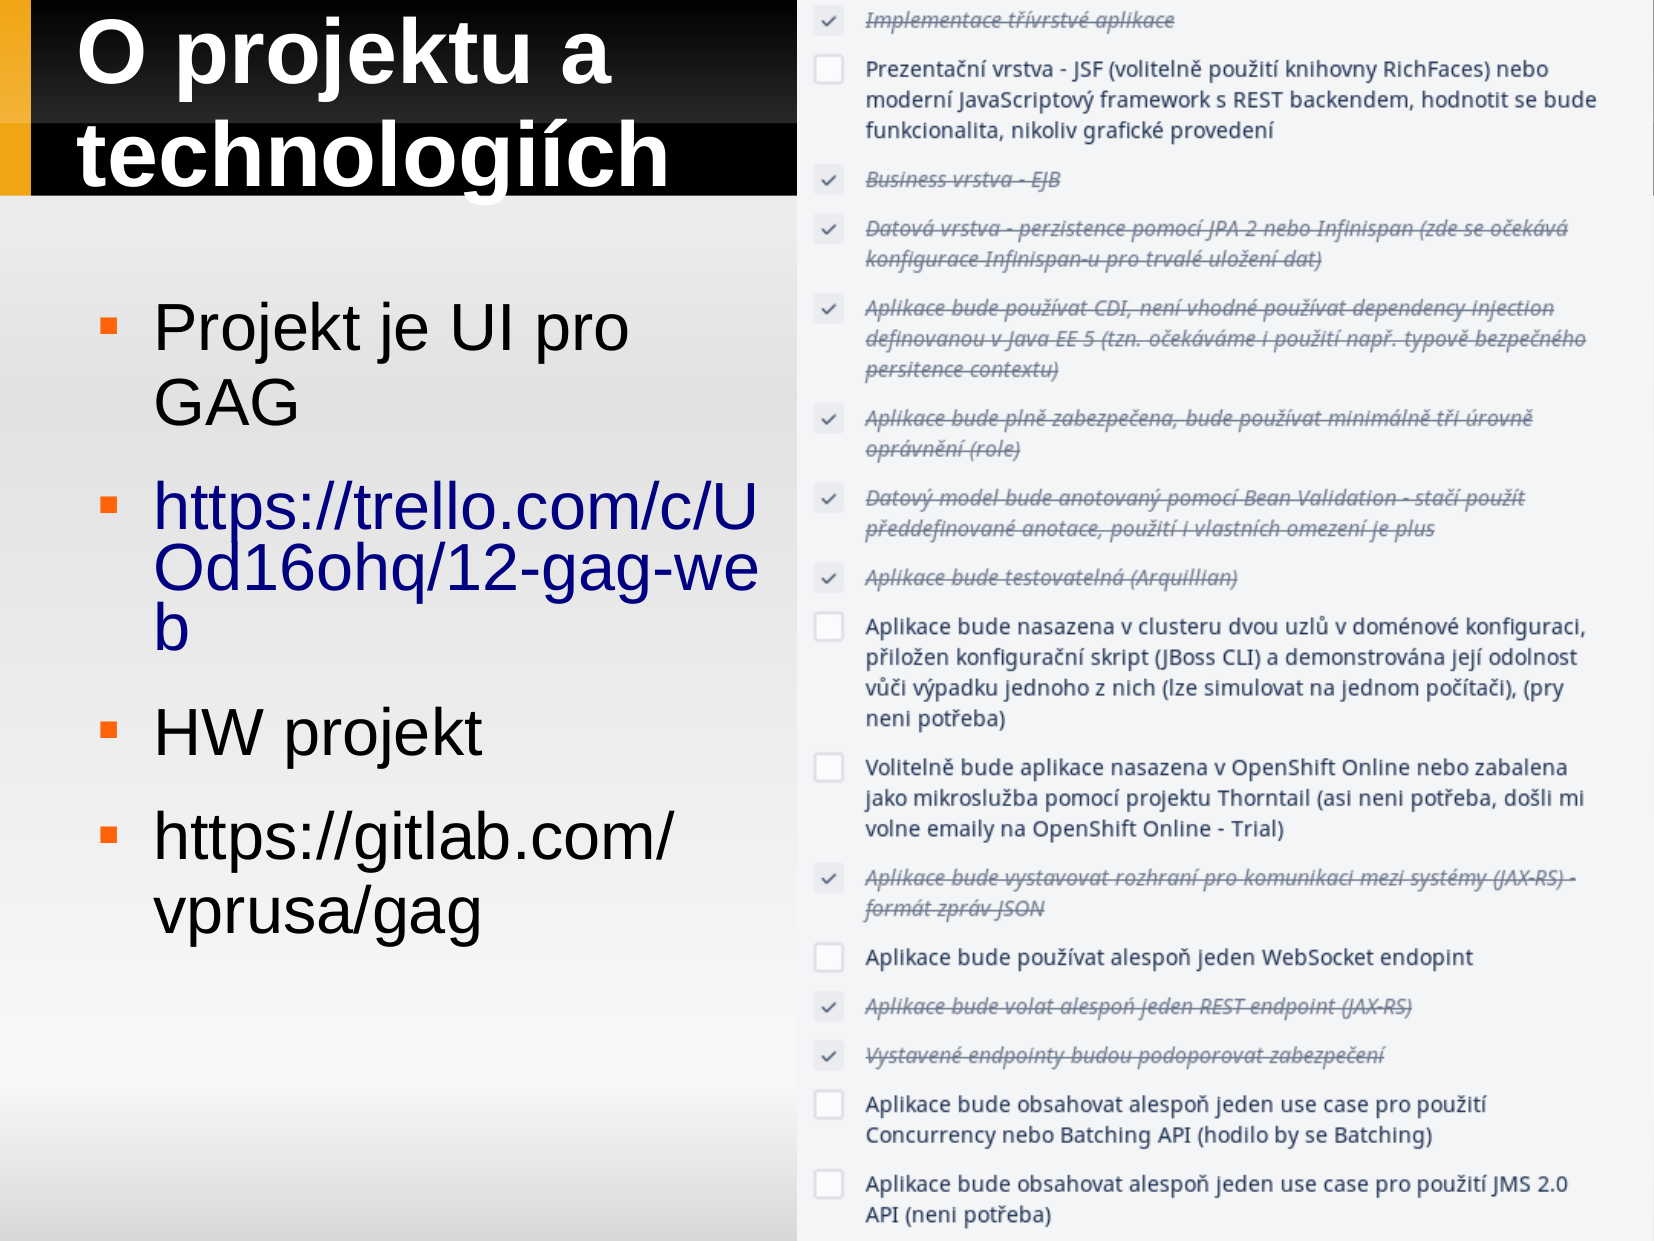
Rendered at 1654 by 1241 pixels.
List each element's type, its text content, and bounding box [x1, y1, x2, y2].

title O projektu a technologiích [76, 0, 797, 208]
list Projekt je UI pro GAG https://trello.com/c/UOd16ohq/12-gag-web HW projekt https://gitlab.com/vprusa/gag [82, 290, 788, 1109]
picture [0, 0, 1654, 1241]
